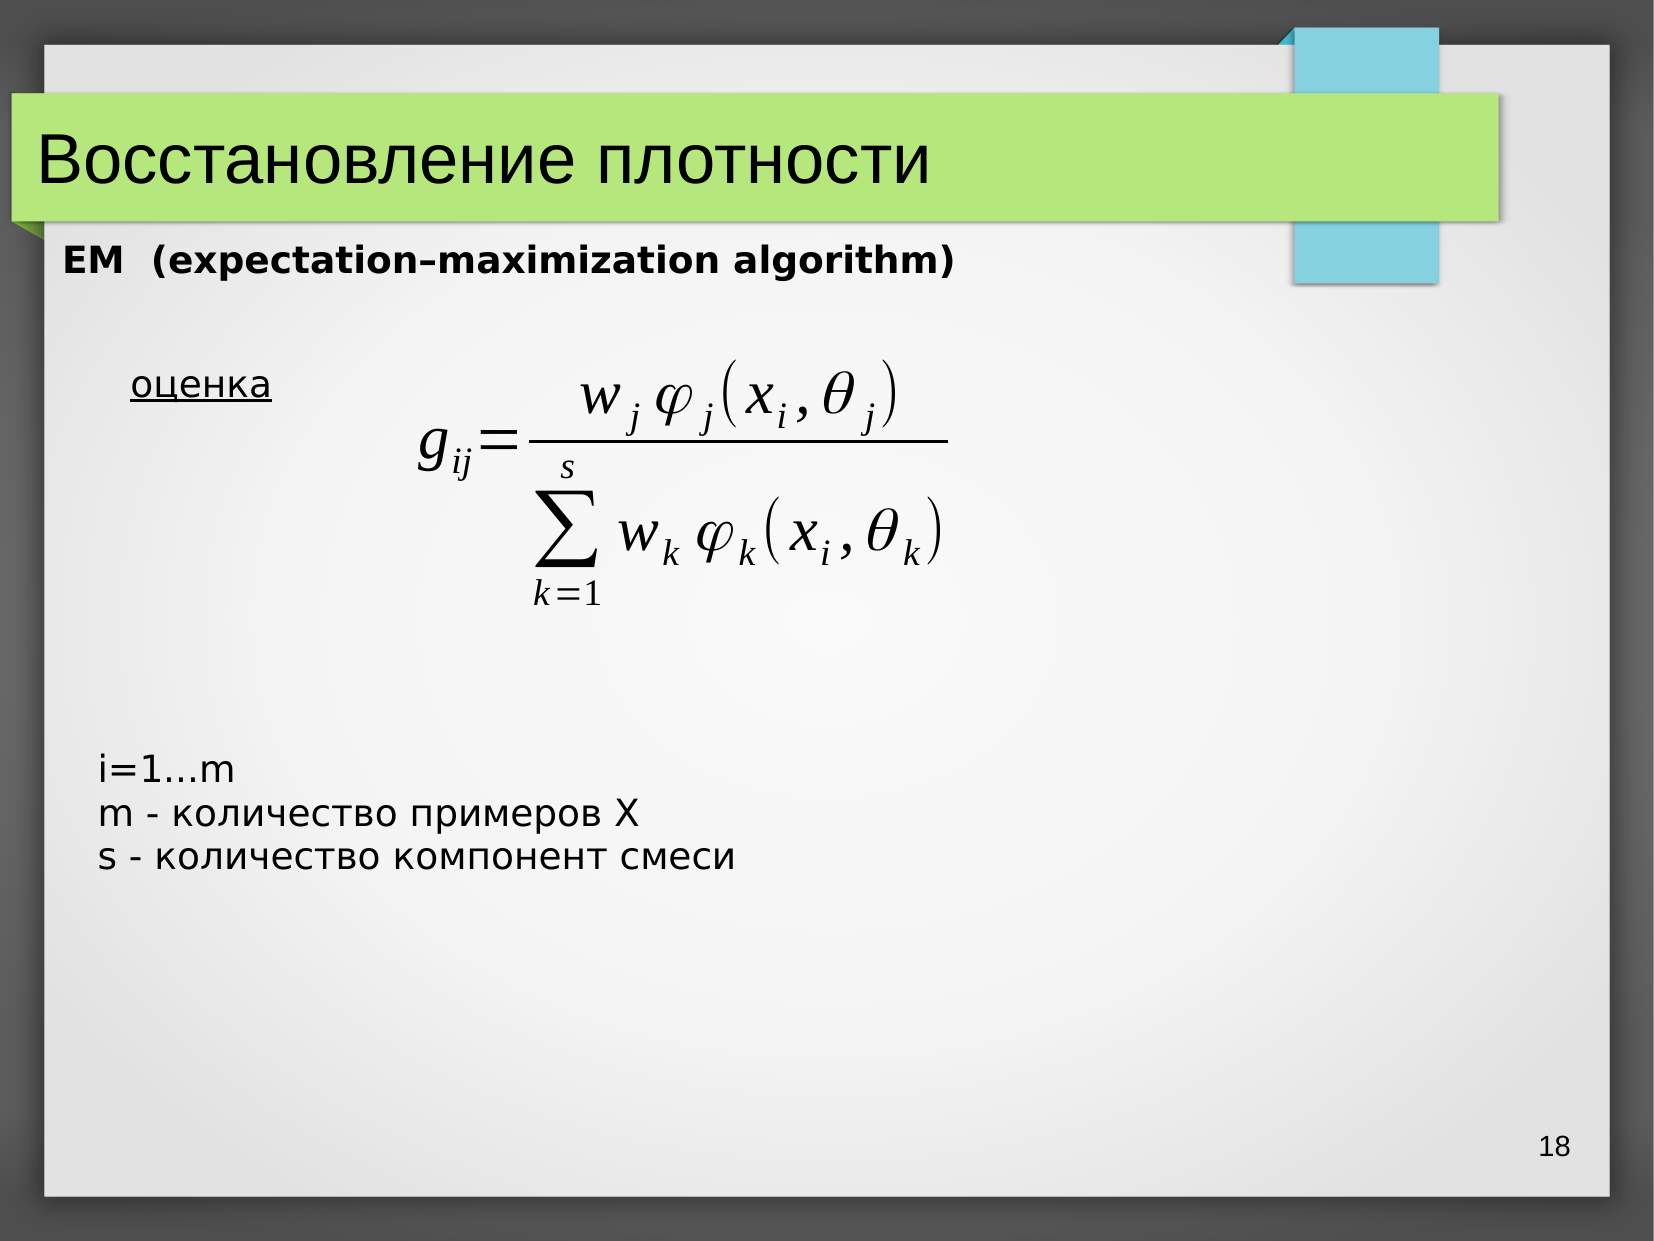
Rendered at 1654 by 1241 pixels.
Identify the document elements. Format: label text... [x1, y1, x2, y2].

text_box оценка [115, 355, 329, 416]
title Восстановление плотности [35, 118, 1489, 200]
picture [0, 0, 1654, 1241]
text_box i=1...m m - количество примеров X s - количество компонент смеси [82, 740, 792, 892]
text_box EM (expectation–maximization algorithm) [47, 231, 1182, 308]
chart [409, 357, 957, 615]
